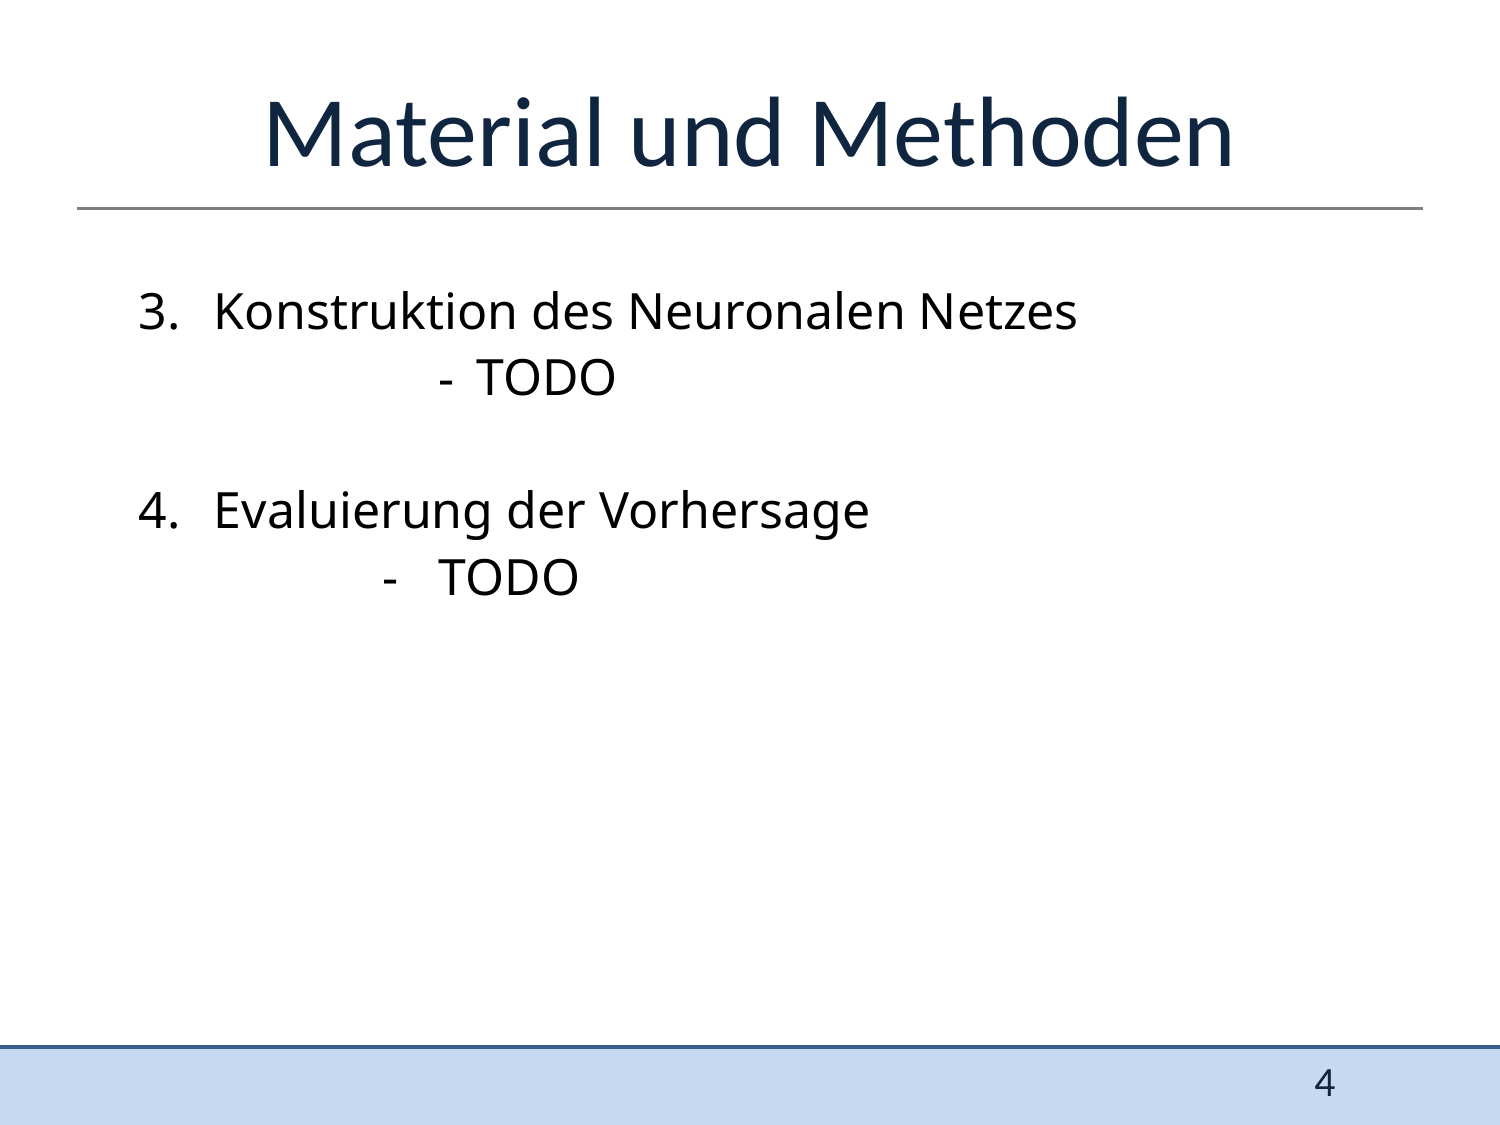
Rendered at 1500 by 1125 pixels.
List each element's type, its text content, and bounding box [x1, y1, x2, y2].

title Material und Methoden [76, 45, 1424, 209]
list Konstruktion des Neuronalen Netzes TODO Evaluierung der Vorhersage TODO [123, 278, 1426, 1022]
